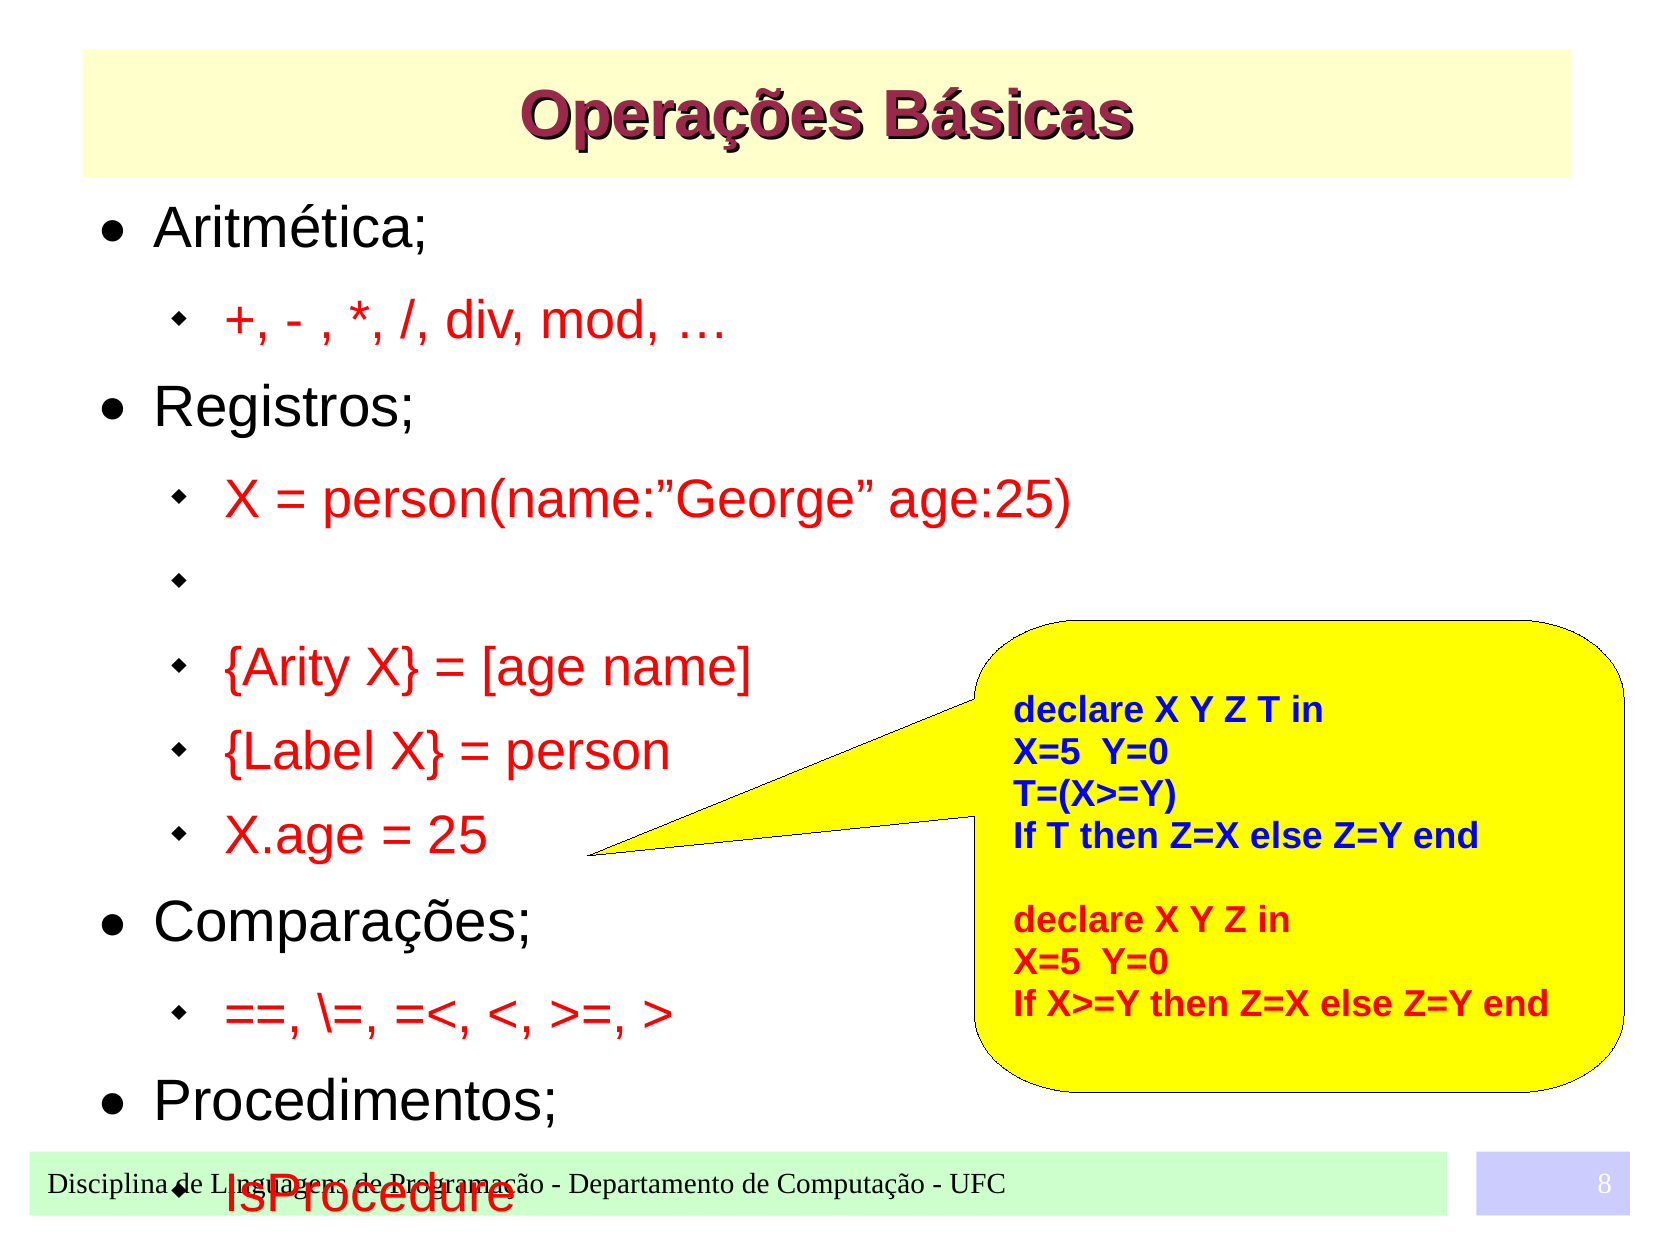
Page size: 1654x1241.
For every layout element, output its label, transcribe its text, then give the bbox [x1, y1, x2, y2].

text_box declare X Y Z T in X=5 Y=0 T=(X>=Y) If T then Z=X else Z=Y end declare X Y Z in X=5 Y=0 If X>=Y then Z=X else Z=Y end [587, 620, 1625, 1093]
title Operações Básicas [82, 49, 1571, 178]
list Aritmética; +, - , *, /, div, mod, … Registros; X = person(name:”George” age:25) {Arity X} = [age name] {Label X} = person X.age = 25 Comparações; ==, \=, =<, <, >=, > Procedimentos; IsProcedure [82, 194, 1571, 1223]
